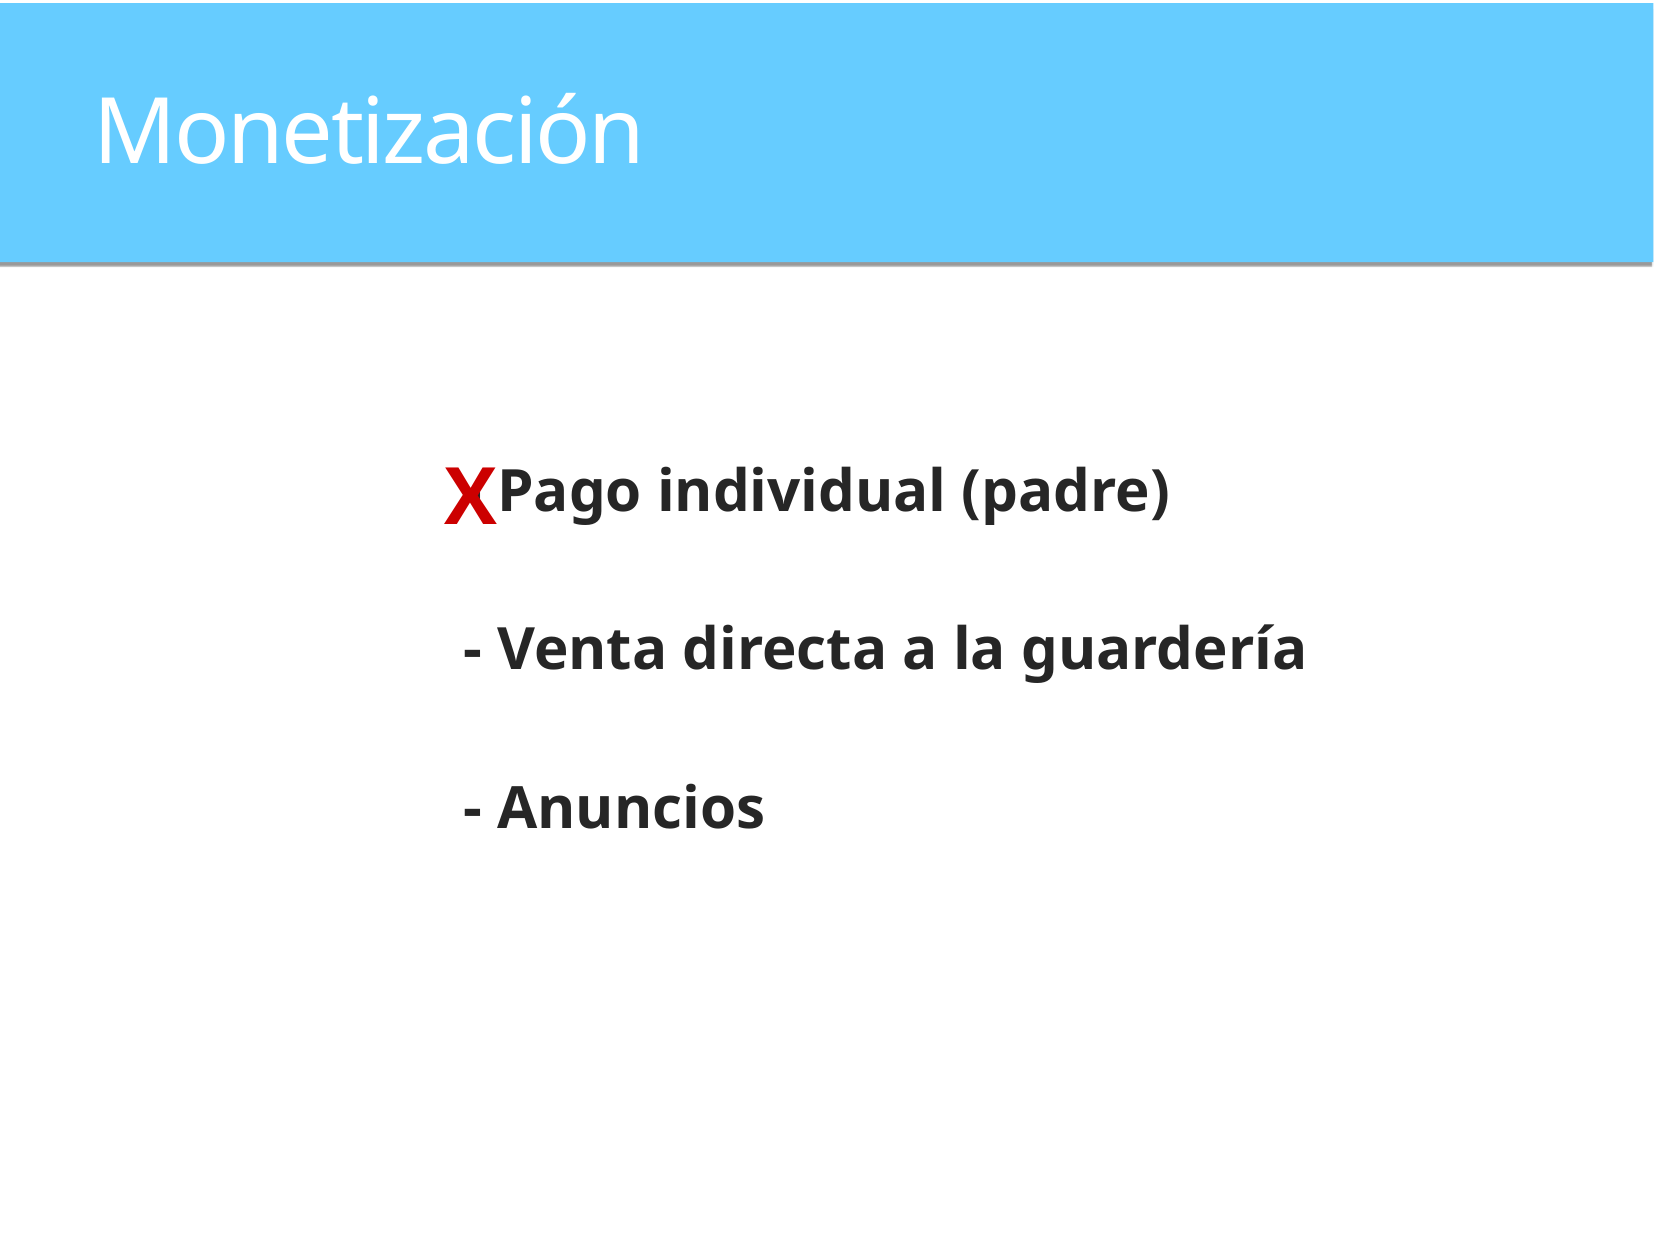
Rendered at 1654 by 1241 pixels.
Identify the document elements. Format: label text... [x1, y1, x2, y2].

text_box X [429, 431, 532, 709]
text_box [0, 3, 1654, 263]
title Monetización [78, 26, 1571, 233]
text_box - Pago individual (padre) - Venta directa a la guardería - Anuncios [448, 441, 1371, 1134]
